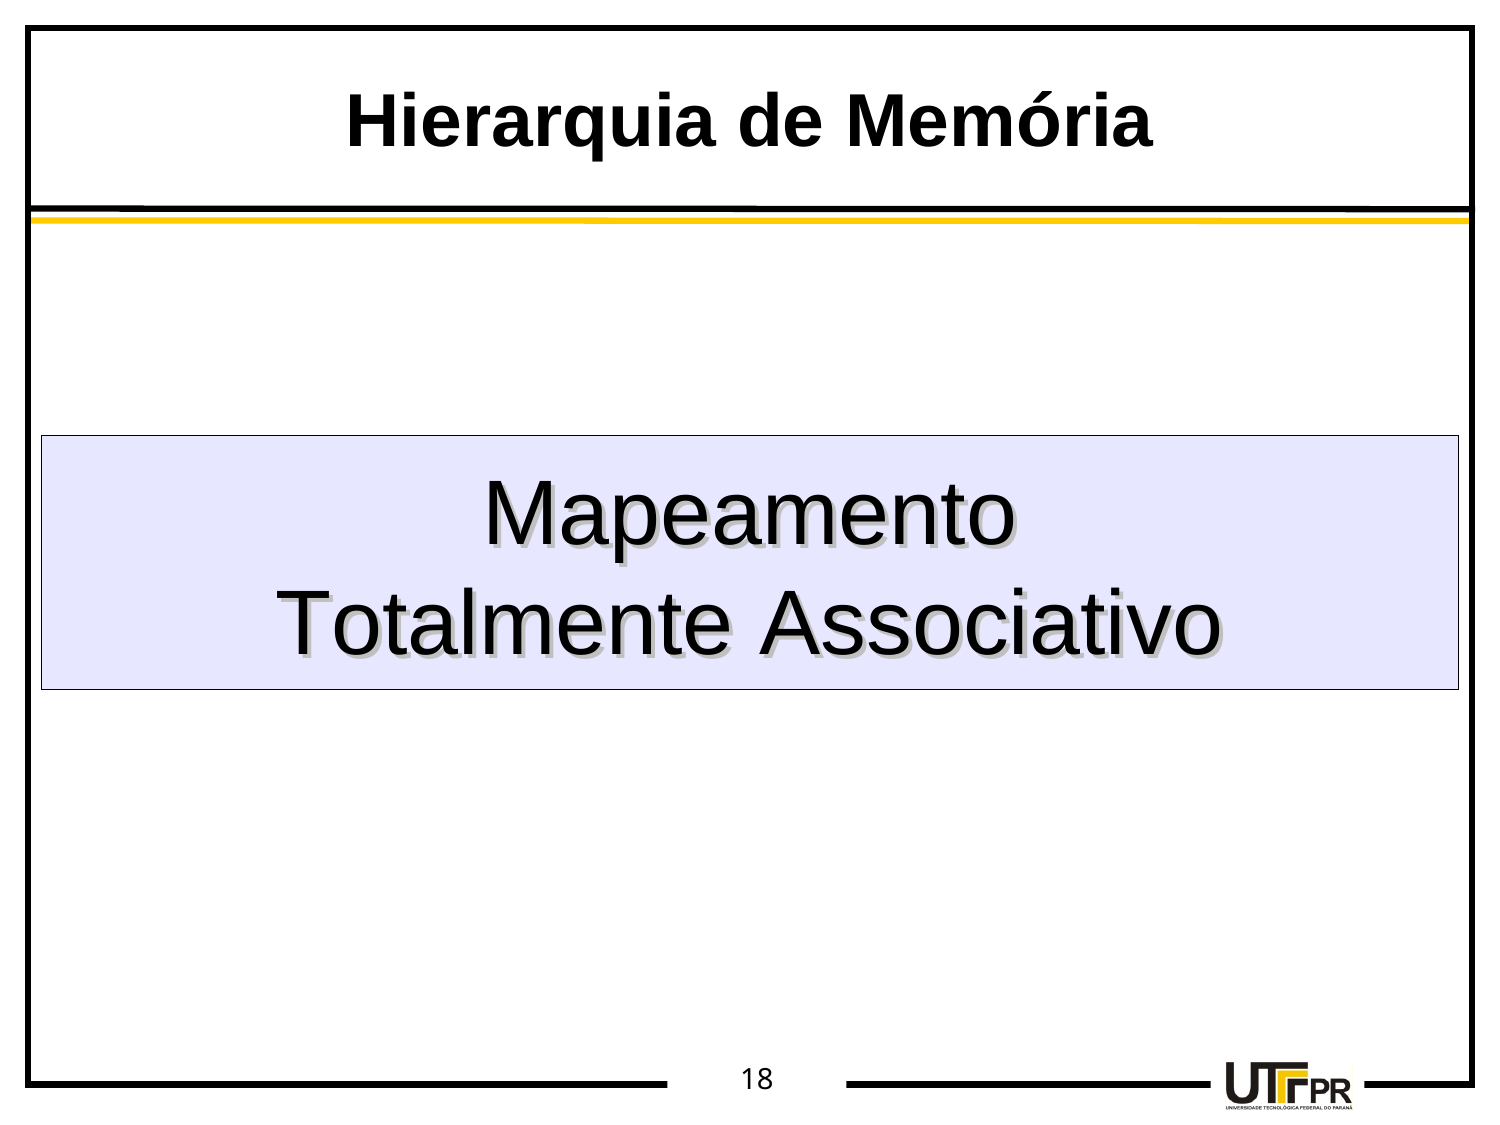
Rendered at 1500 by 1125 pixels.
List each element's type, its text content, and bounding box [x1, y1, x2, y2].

title Hierarquia de Memória [29, 38, 1471, 207]
picture [1225, 1062, 1353, 1110]
text_box Mapeamento Totalmente Associativo [41, 435, 1459, 690]
